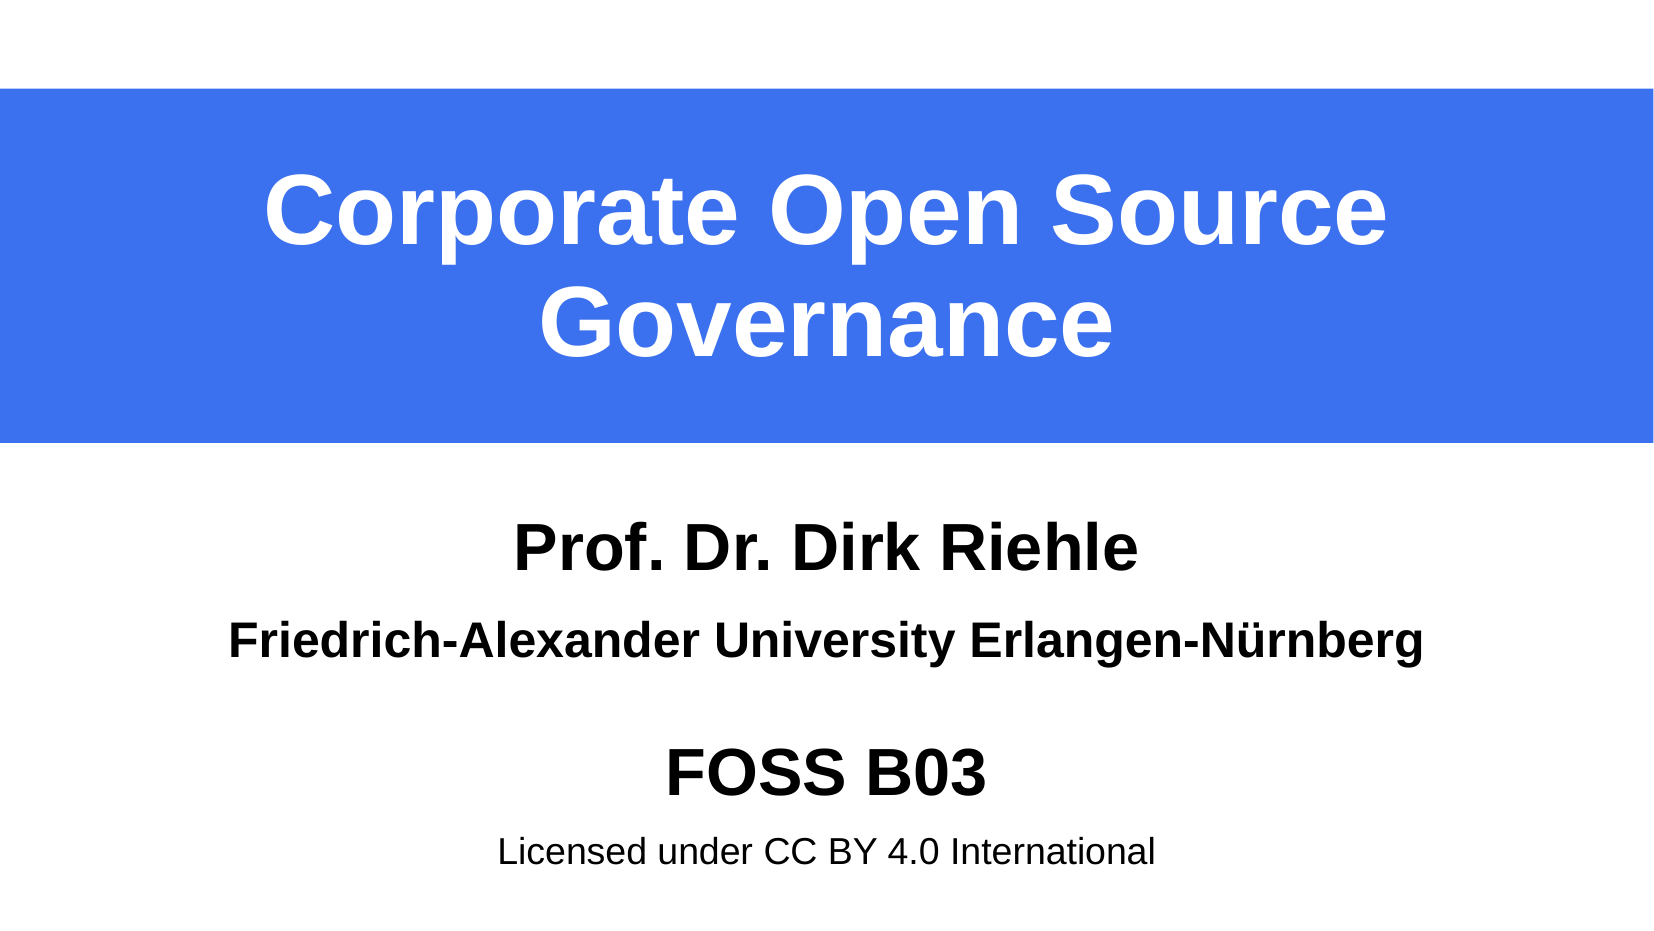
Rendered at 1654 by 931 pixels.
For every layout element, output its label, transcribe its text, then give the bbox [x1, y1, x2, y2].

subtitle Prof. Dr. Dirk Riehle Friedrich-Alexander University Erlangen-Nürnberg FOSS B03 Licensed under CC BY 4.0 International [29, 472, 1625, 886]
title Corporate Open Source Governance [0, 88, 1654, 443]
